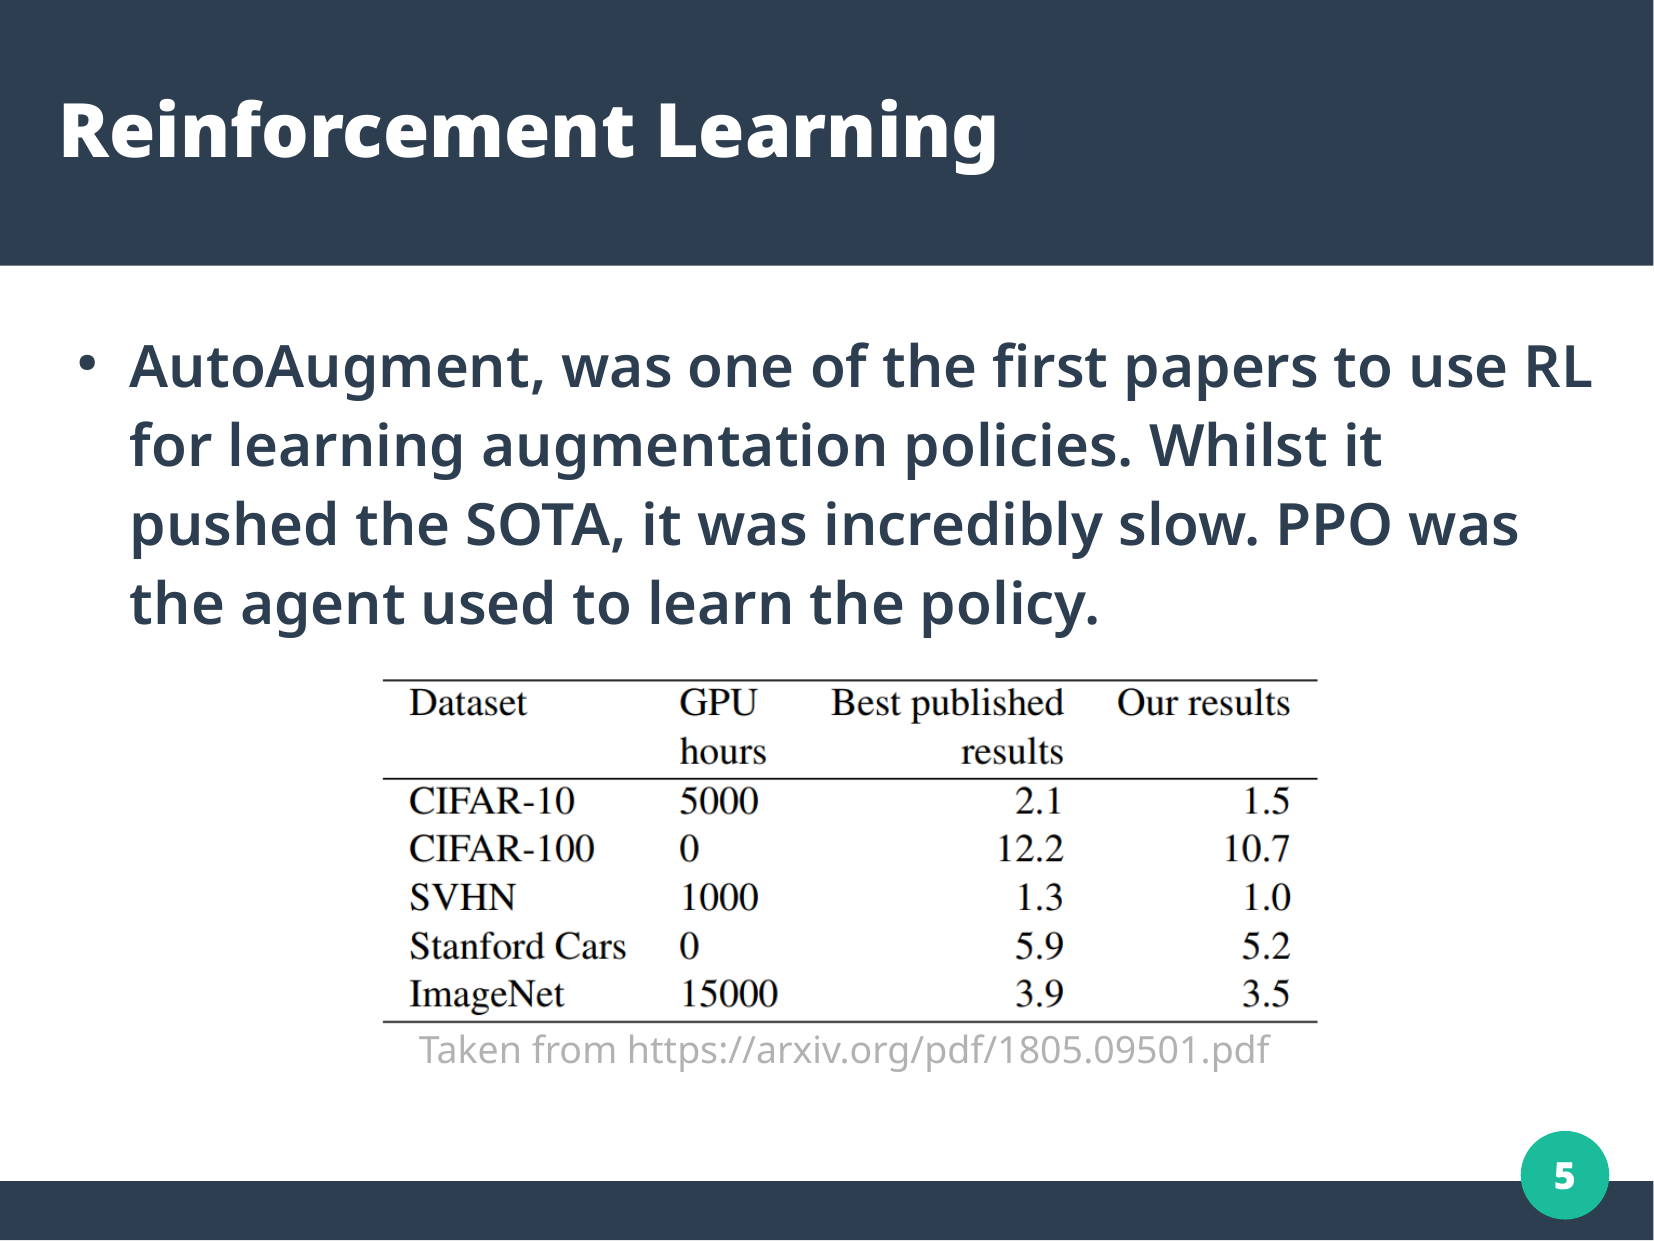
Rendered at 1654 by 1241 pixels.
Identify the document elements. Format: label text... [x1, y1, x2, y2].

picture [318, 649, 1382, 1027]
list AutoAugment, was one of the first papers to use RL for learning augmentation policies. Whilst it pushed the SOTA, it was incredibly slow. PPO was the agent used to learn the policy. [59, 324, 1595, 1152]
text_box Taken from https://arxiv.org/pdf/1805.09501.pdf [354, 1015, 1335, 1162]
title Reinforcement Learning [59, 49, 1595, 207]
